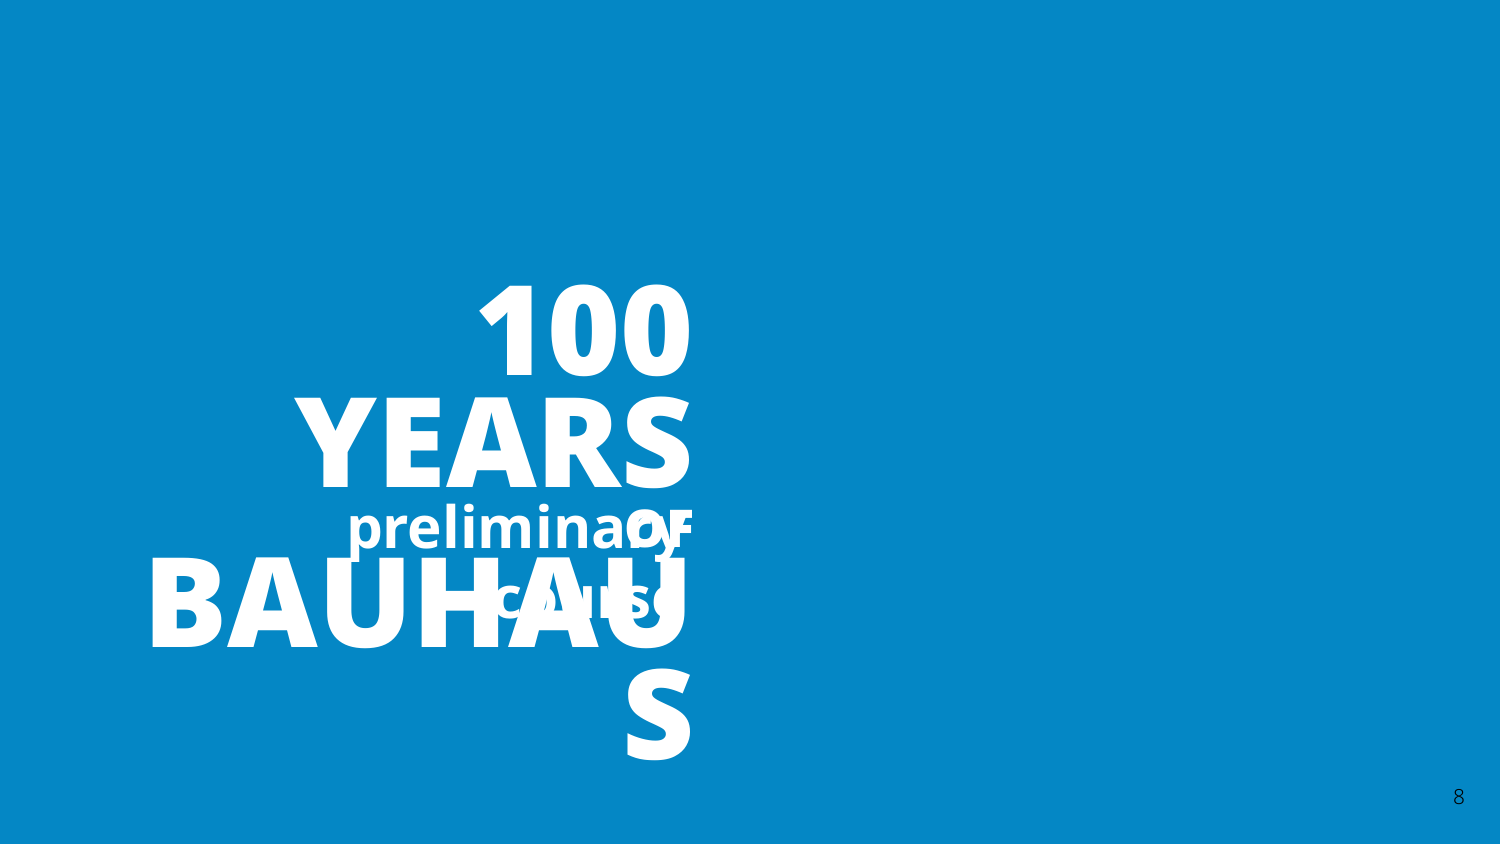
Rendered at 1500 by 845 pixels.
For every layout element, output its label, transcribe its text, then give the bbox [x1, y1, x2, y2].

title preliminary course [144, 475, 702, 576]
title 100 years of Bauhaus [76, 270, 710, 526]
